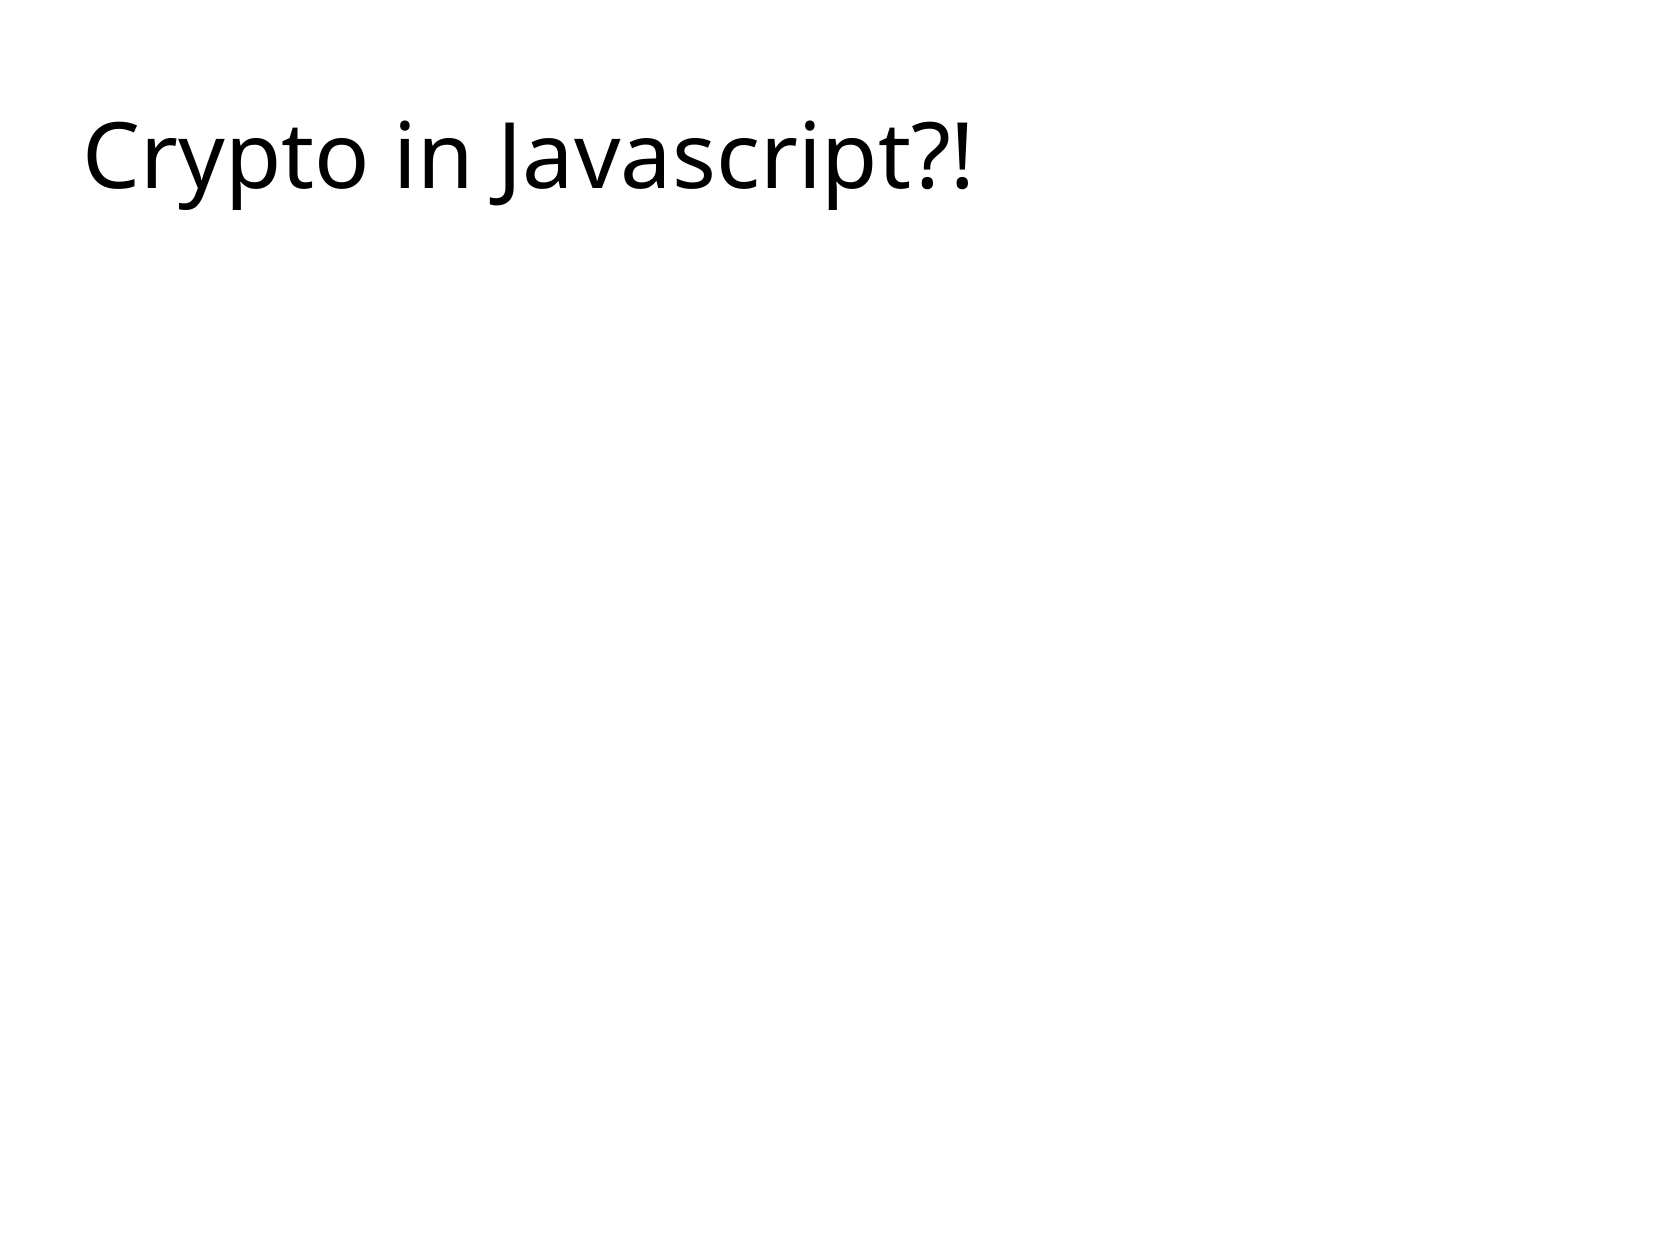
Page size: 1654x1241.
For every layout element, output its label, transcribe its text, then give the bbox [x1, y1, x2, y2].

title Crypto in Javascript?! [82, 49, 1571, 257]
